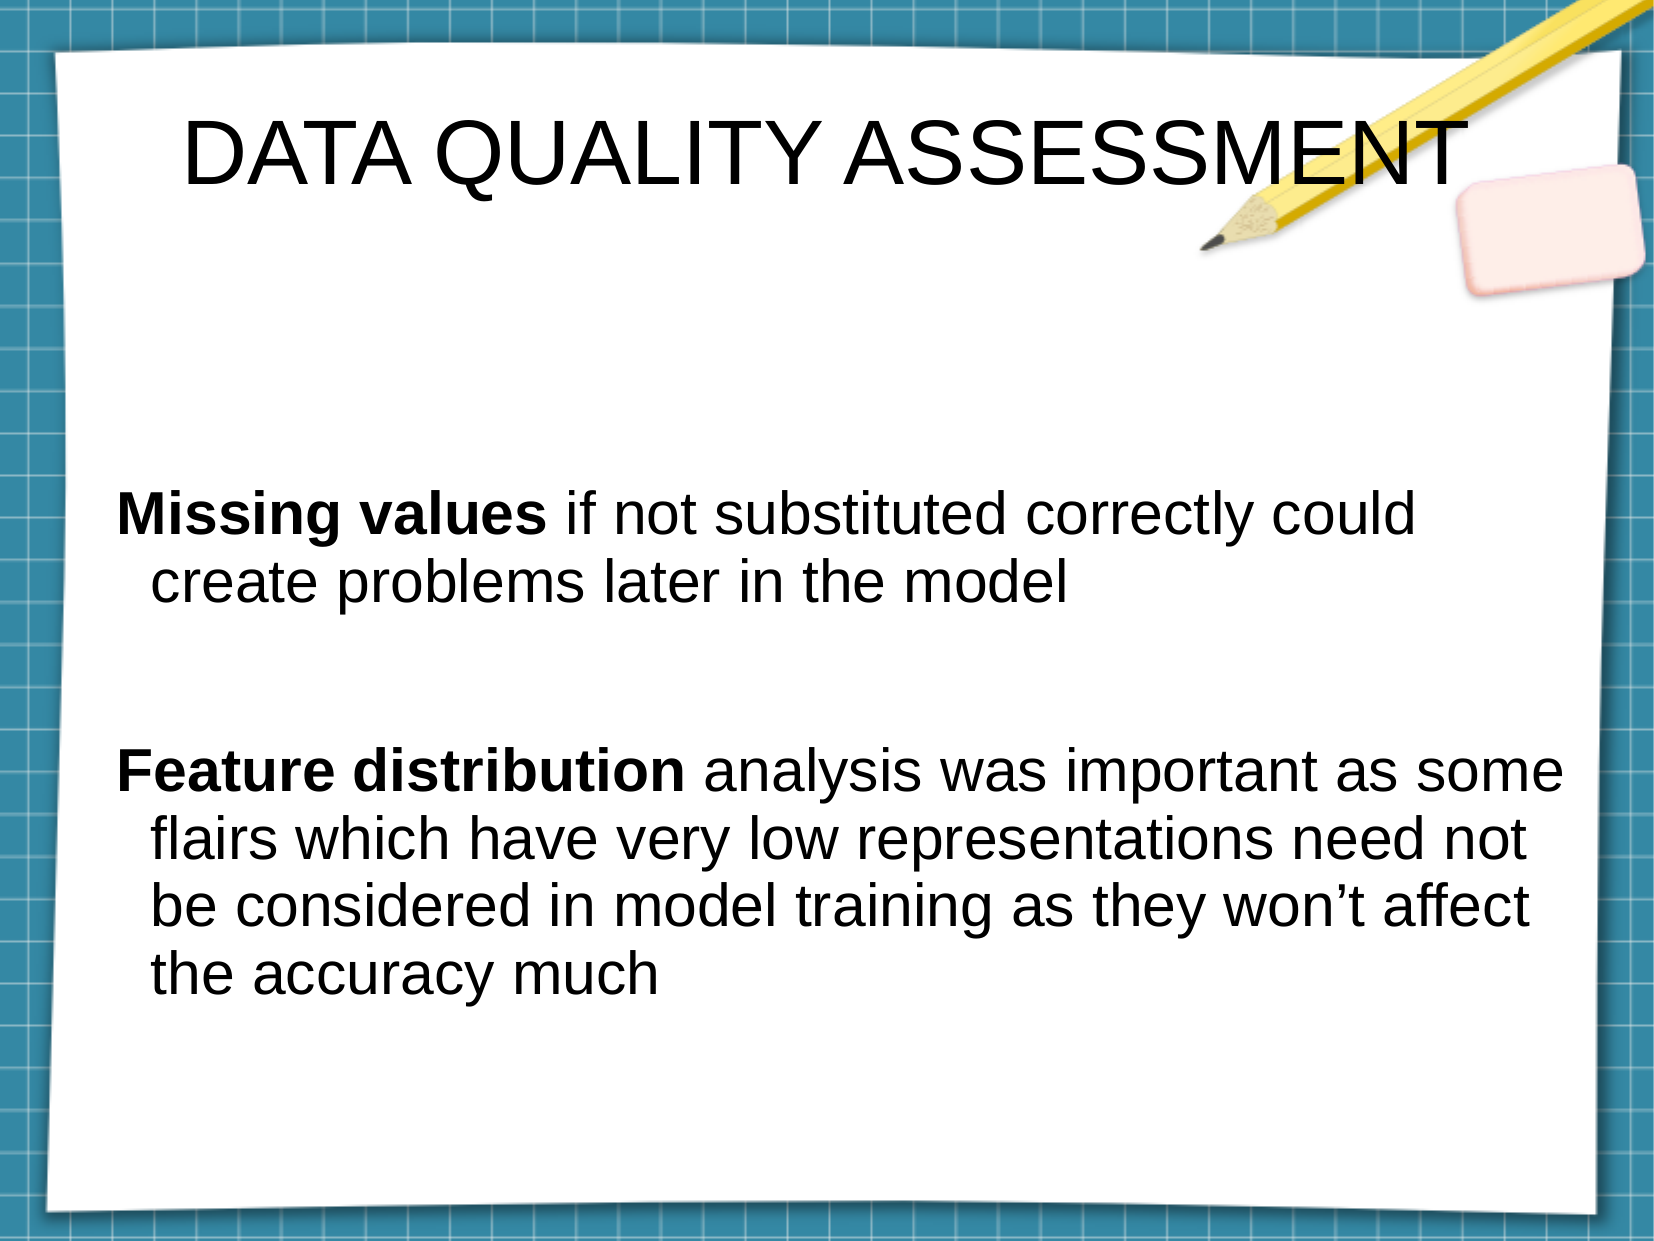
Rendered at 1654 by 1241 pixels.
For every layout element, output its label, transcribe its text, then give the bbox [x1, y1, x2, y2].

list Missing values if not substituted correctly could create problems later in the model Feature distribution analysis was important as some flairs which have very low representations need not be considered in model training as they won’t affect the accuracy much [82, 290, 1571, 1010]
title DATA QUALITY ASSESSMENT [82, 49, 1571, 257]
picture [0, 0, 1654, 1241]
